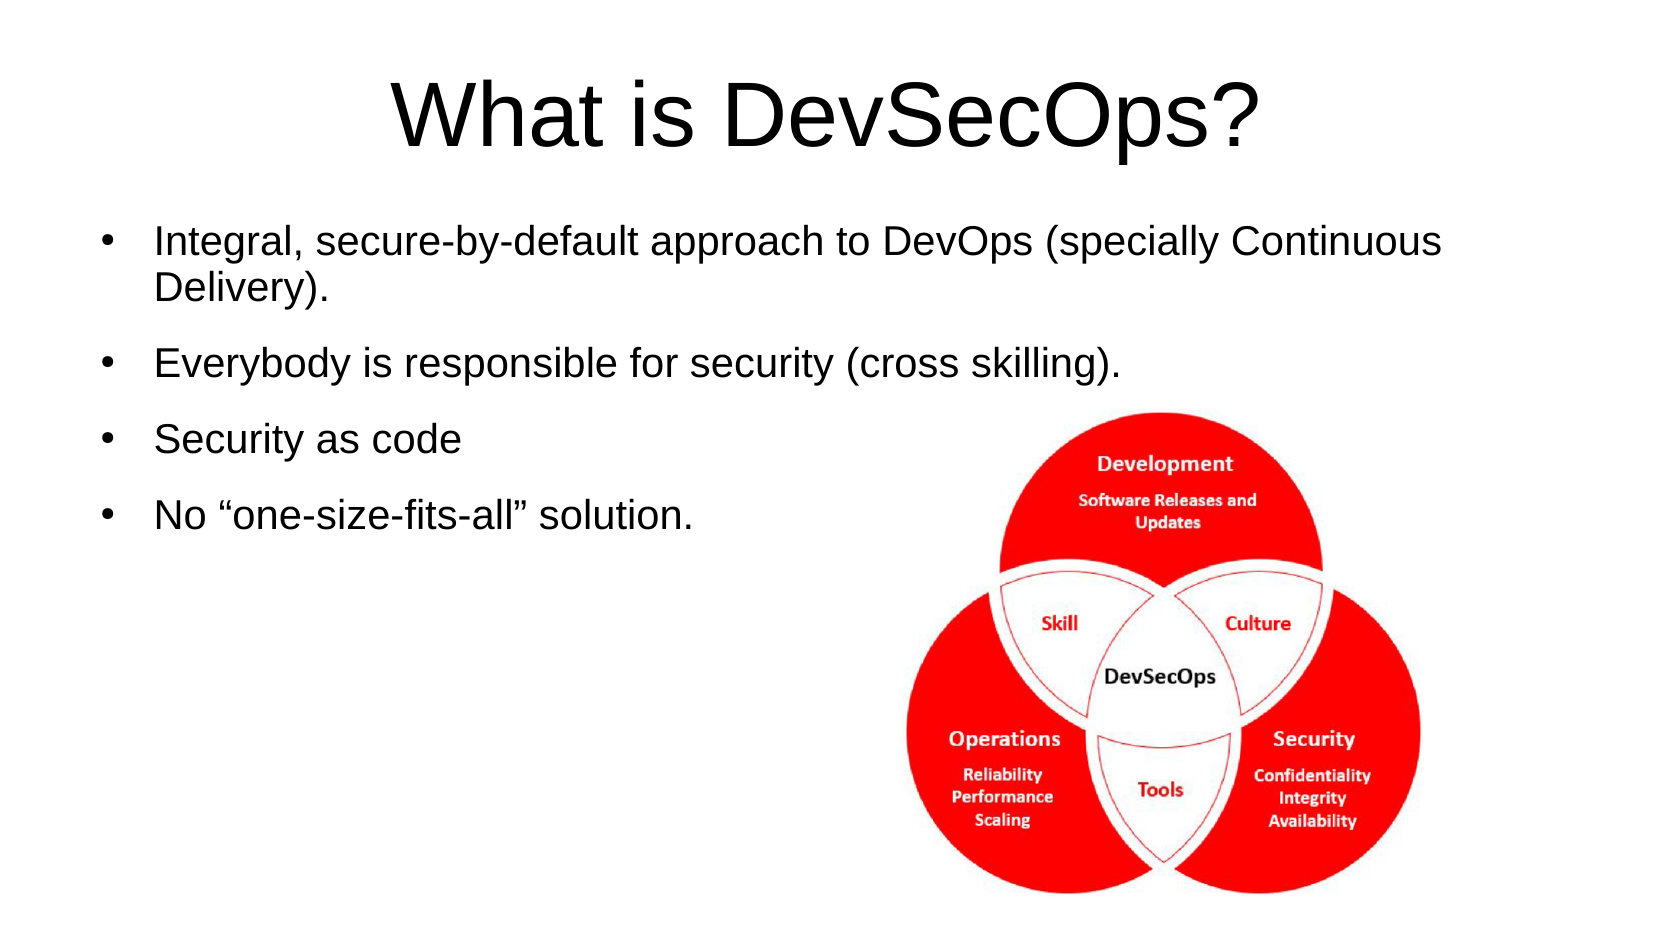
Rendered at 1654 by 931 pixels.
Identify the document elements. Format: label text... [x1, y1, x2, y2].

list Integral, secure-by-default approach to DevOps (specially Continuous Delivery). Everybody is responsible for security (cross skilling). Security as code No “one-size-fits-all” solution. [82, 217, 1571, 758]
picture [900, 407, 1426, 901]
title What is DevSecOps? [82, 37, 1571, 193]
